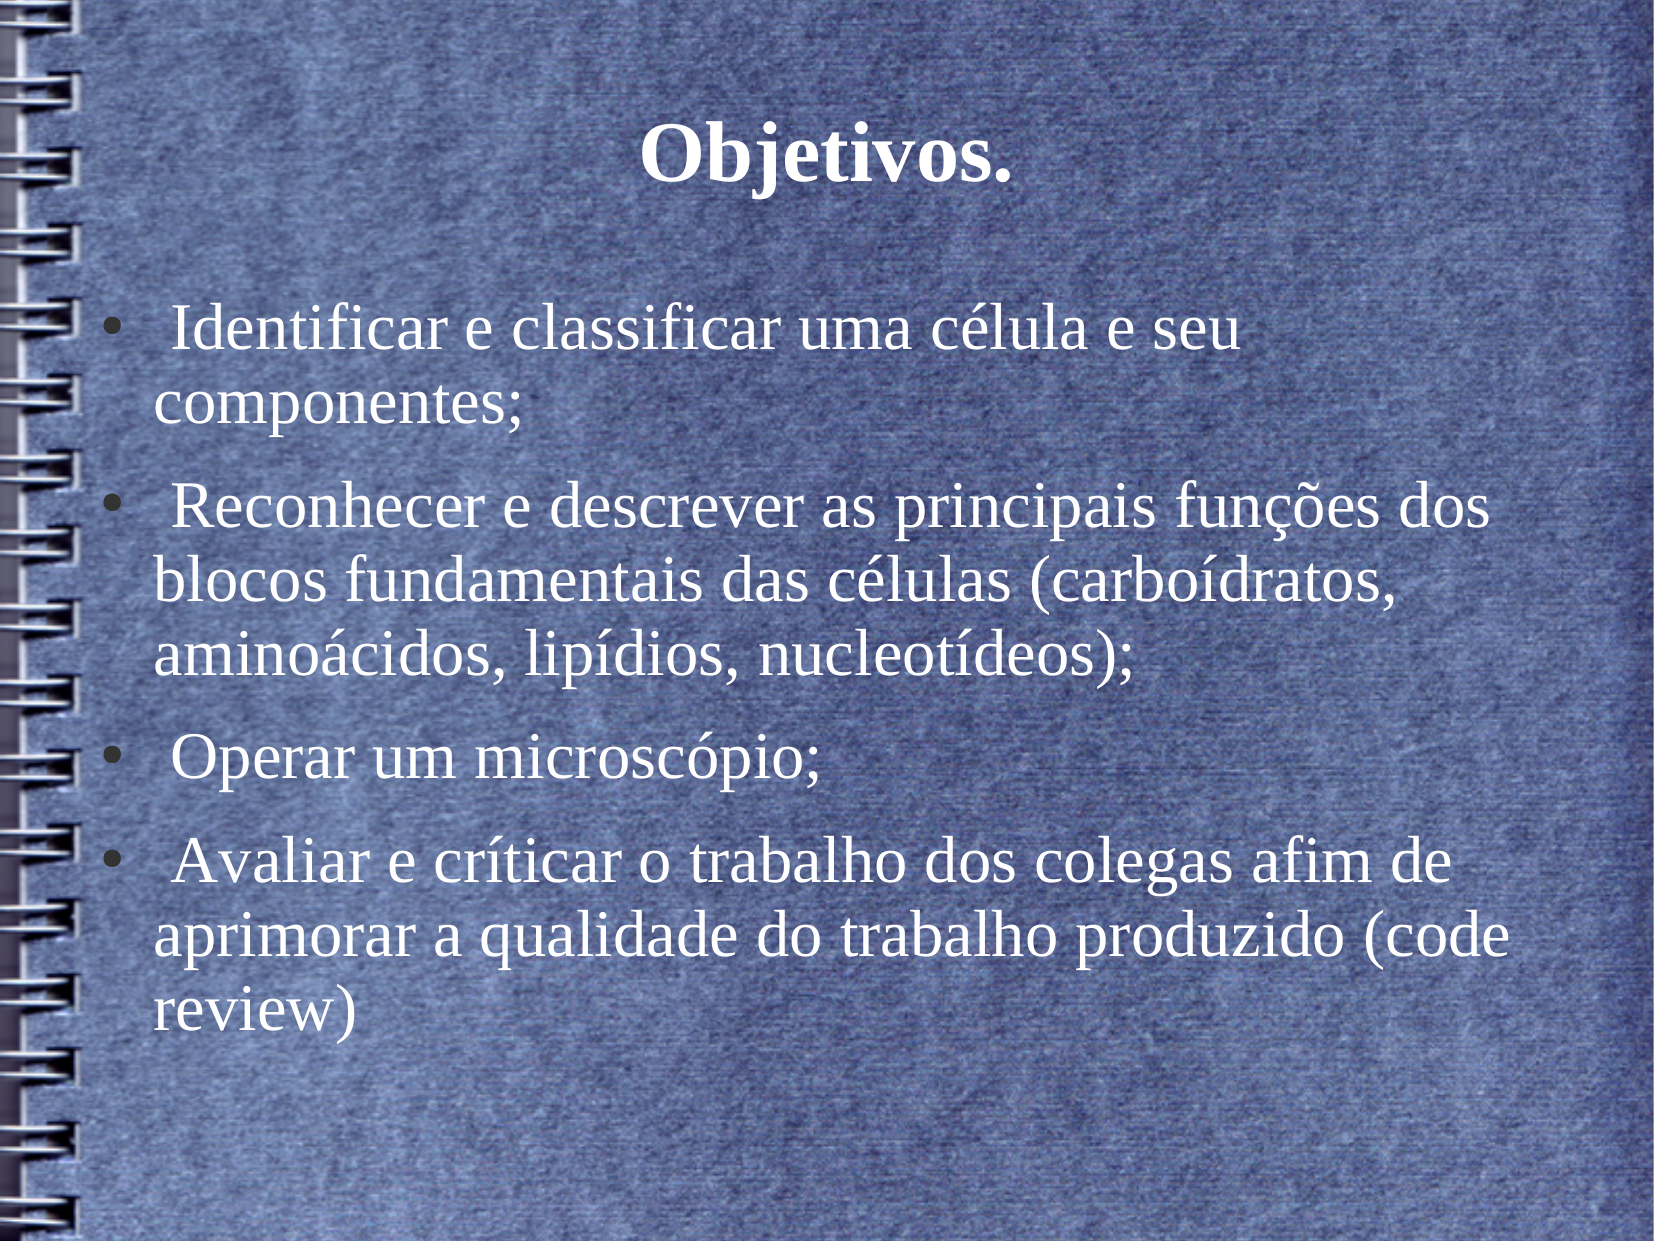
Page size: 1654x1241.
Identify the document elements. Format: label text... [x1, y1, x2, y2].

title Objetivos. [82, 49, 1571, 257]
list Identificar e classificar uma célula e seu componentes; Reconhecer e descrever as principais funções dos blocos fundamentais das células (carboídratos, aminoácidos, lipídios, nucleotídeos); Operar um microscópio; Avaliar e críticar o trabalho dos colegas afim de aprimorar a qualidade do trabalho produzido (code review) [82, 290, 1571, 1109]
picture [0, 0, 1654, 1241]
